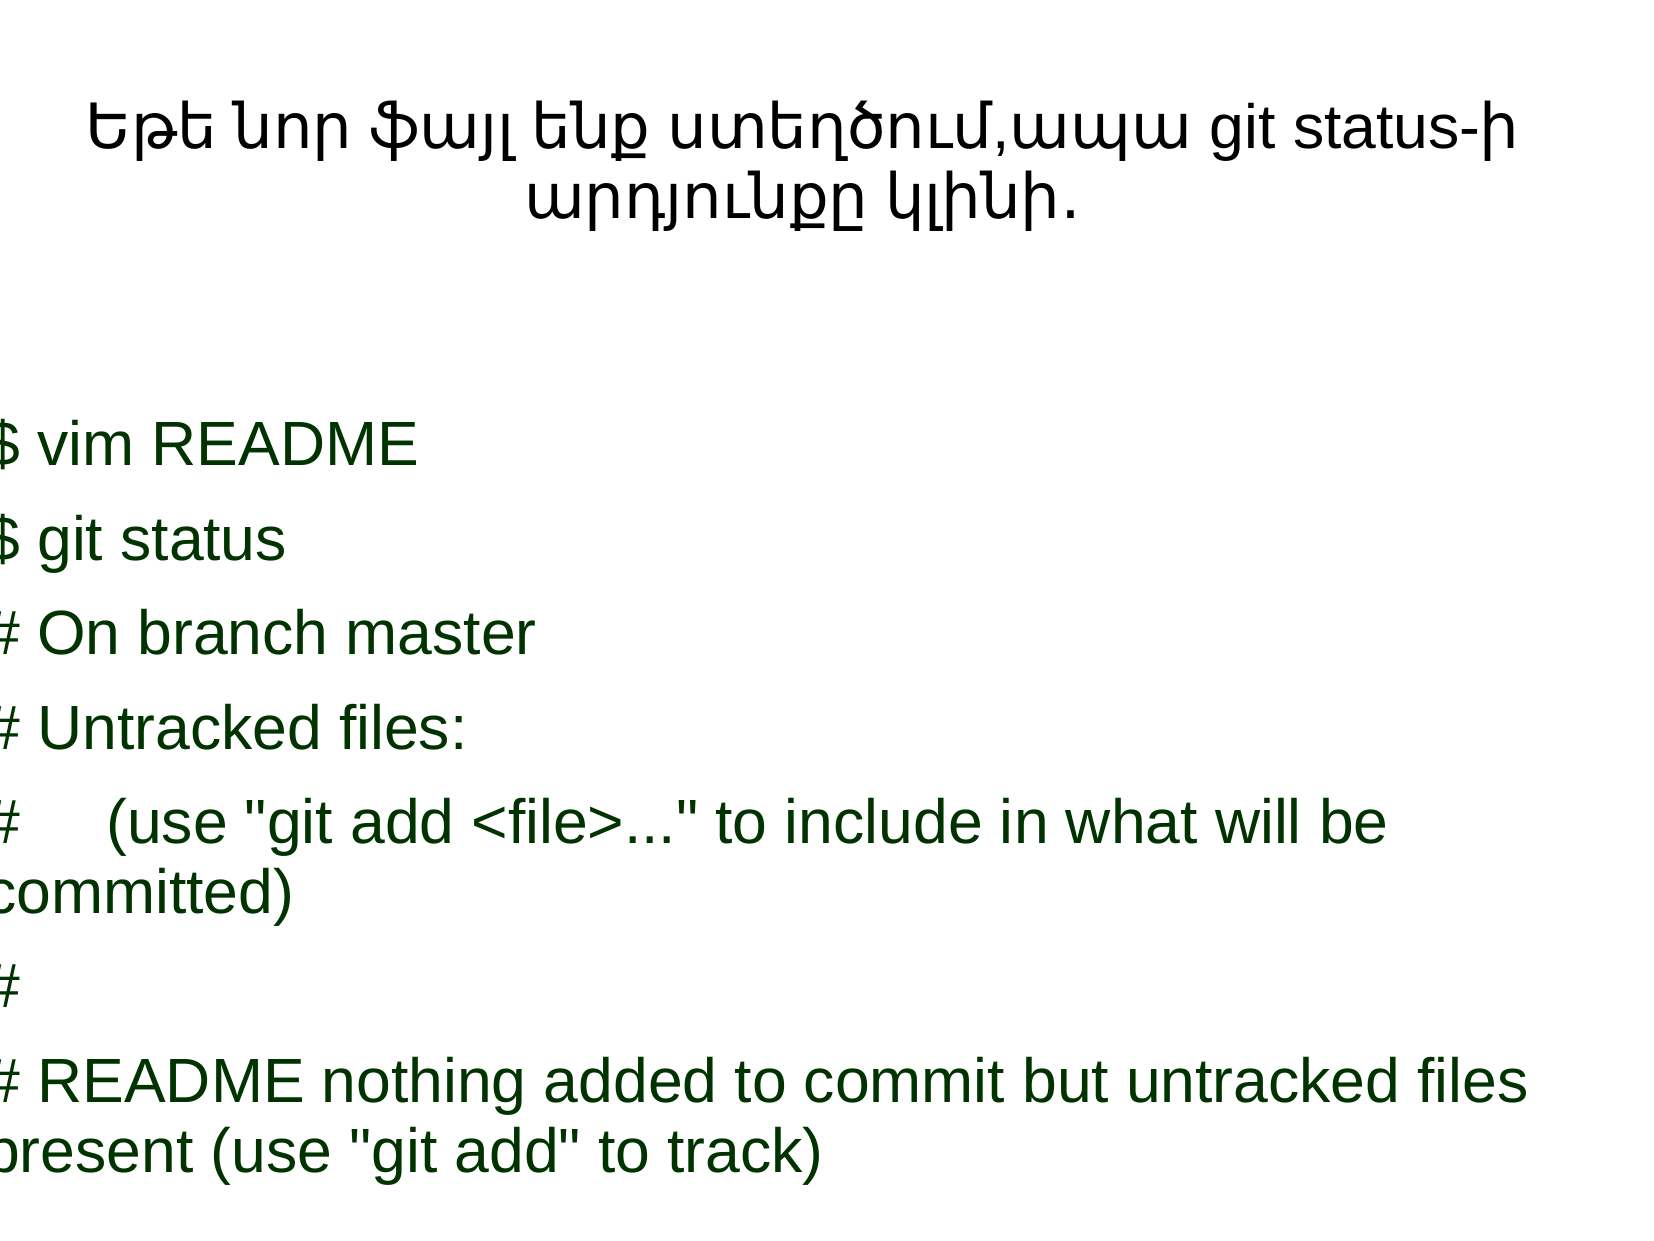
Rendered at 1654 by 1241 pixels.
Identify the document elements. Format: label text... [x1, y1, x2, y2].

text_box $ vim README $ git status # On branch master # Untracked files: # (use "git add <file>..." to include in what will be committed) # # README nothing added to commit but untracked files present (use "git add" to track) [0, 401, 1654, 1193]
title Եթե նոր ֆայլ ենք ստեղծում,ապա git status-ի արդյունքը կլինի․ [59, 91, 1548, 302]
